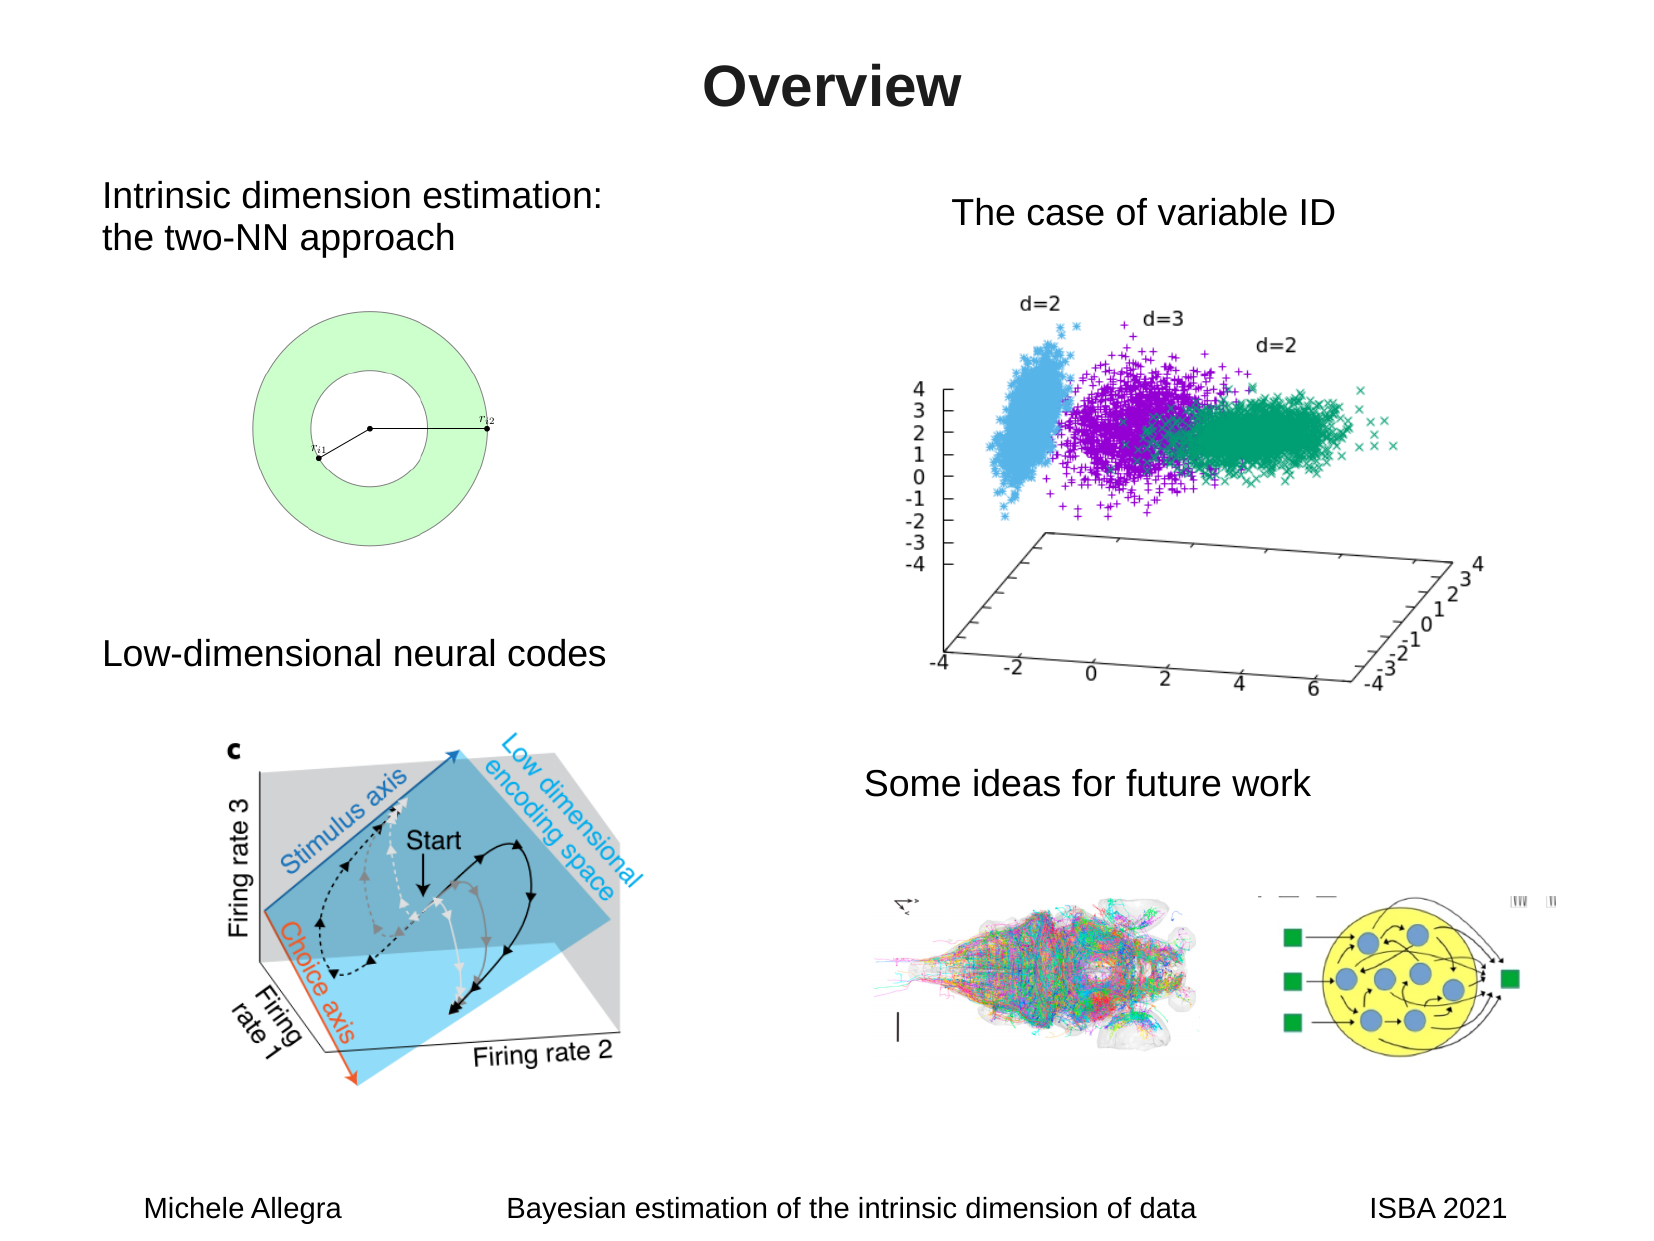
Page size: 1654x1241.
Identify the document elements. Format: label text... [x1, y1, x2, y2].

text_box Intrinsic dimension estimation: the two-NN approach [66, 124, 788, 267]
title Michele Allegra Bayesian estimation of the intrinsic dimension of data ISBA 2021 [82, 1171, 1571, 1241]
picture [196, 278, 533, 561]
picture [203, 704, 667, 1121]
picture [1258, 896, 1556, 1063]
text_box Some ideas for future work [828, 691, 1549, 834]
picture [796, 185, 1600, 789]
title Overview [82, 44, 1583, 194]
text_box The case of variable ID [916, 121, 1584, 263]
text_box Low-dimensional neural codes [66, 561, 788, 704]
picture [871, 895, 1200, 1062]
